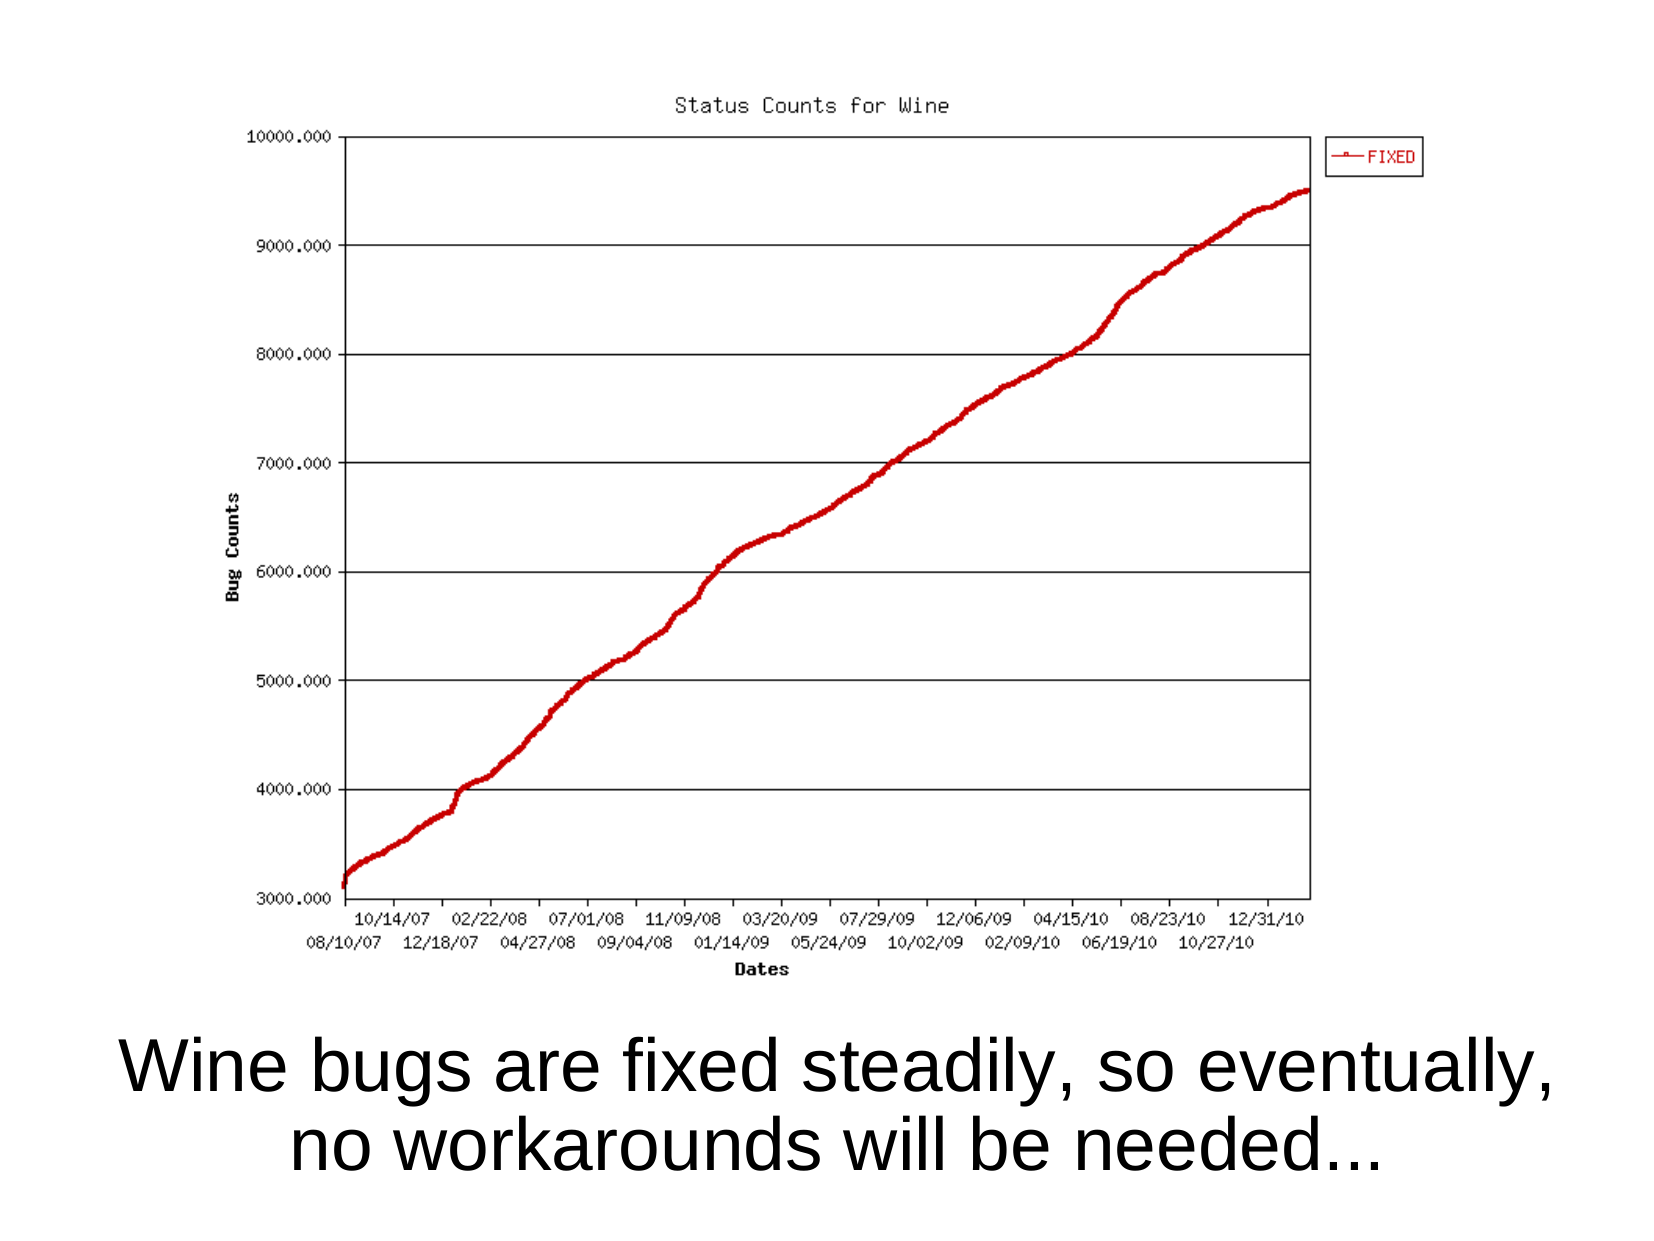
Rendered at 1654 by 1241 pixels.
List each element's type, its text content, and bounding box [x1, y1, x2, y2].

picture [187, 74, 1438, 1013]
title Wine bugs are fixed steadily, so eventually, no workarounds will be needed... [75, 975, 1601, 1241]
